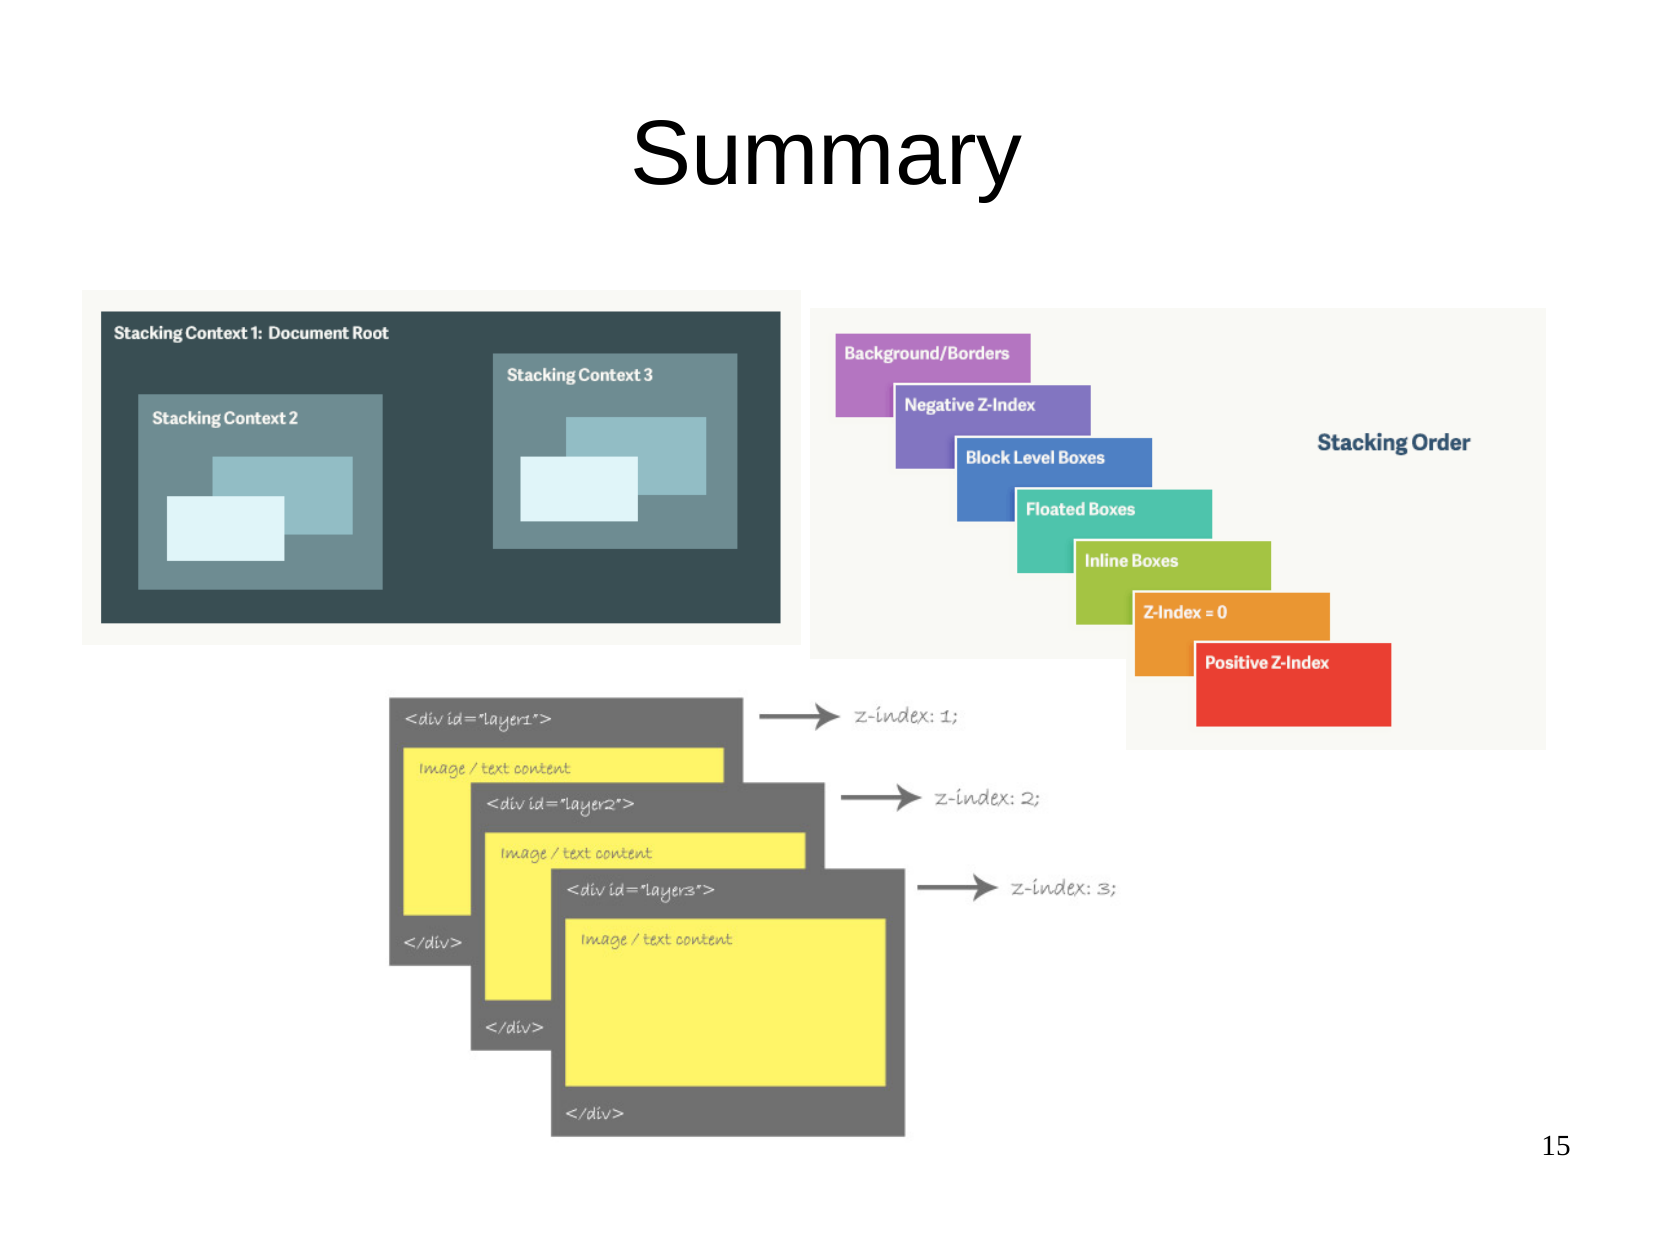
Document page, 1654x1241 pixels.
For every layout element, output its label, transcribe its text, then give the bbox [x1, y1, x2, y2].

title Summary [82, 49, 1571, 257]
picture [82, 290, 801, 646]
picture [375, 308, 1546, 1173]
